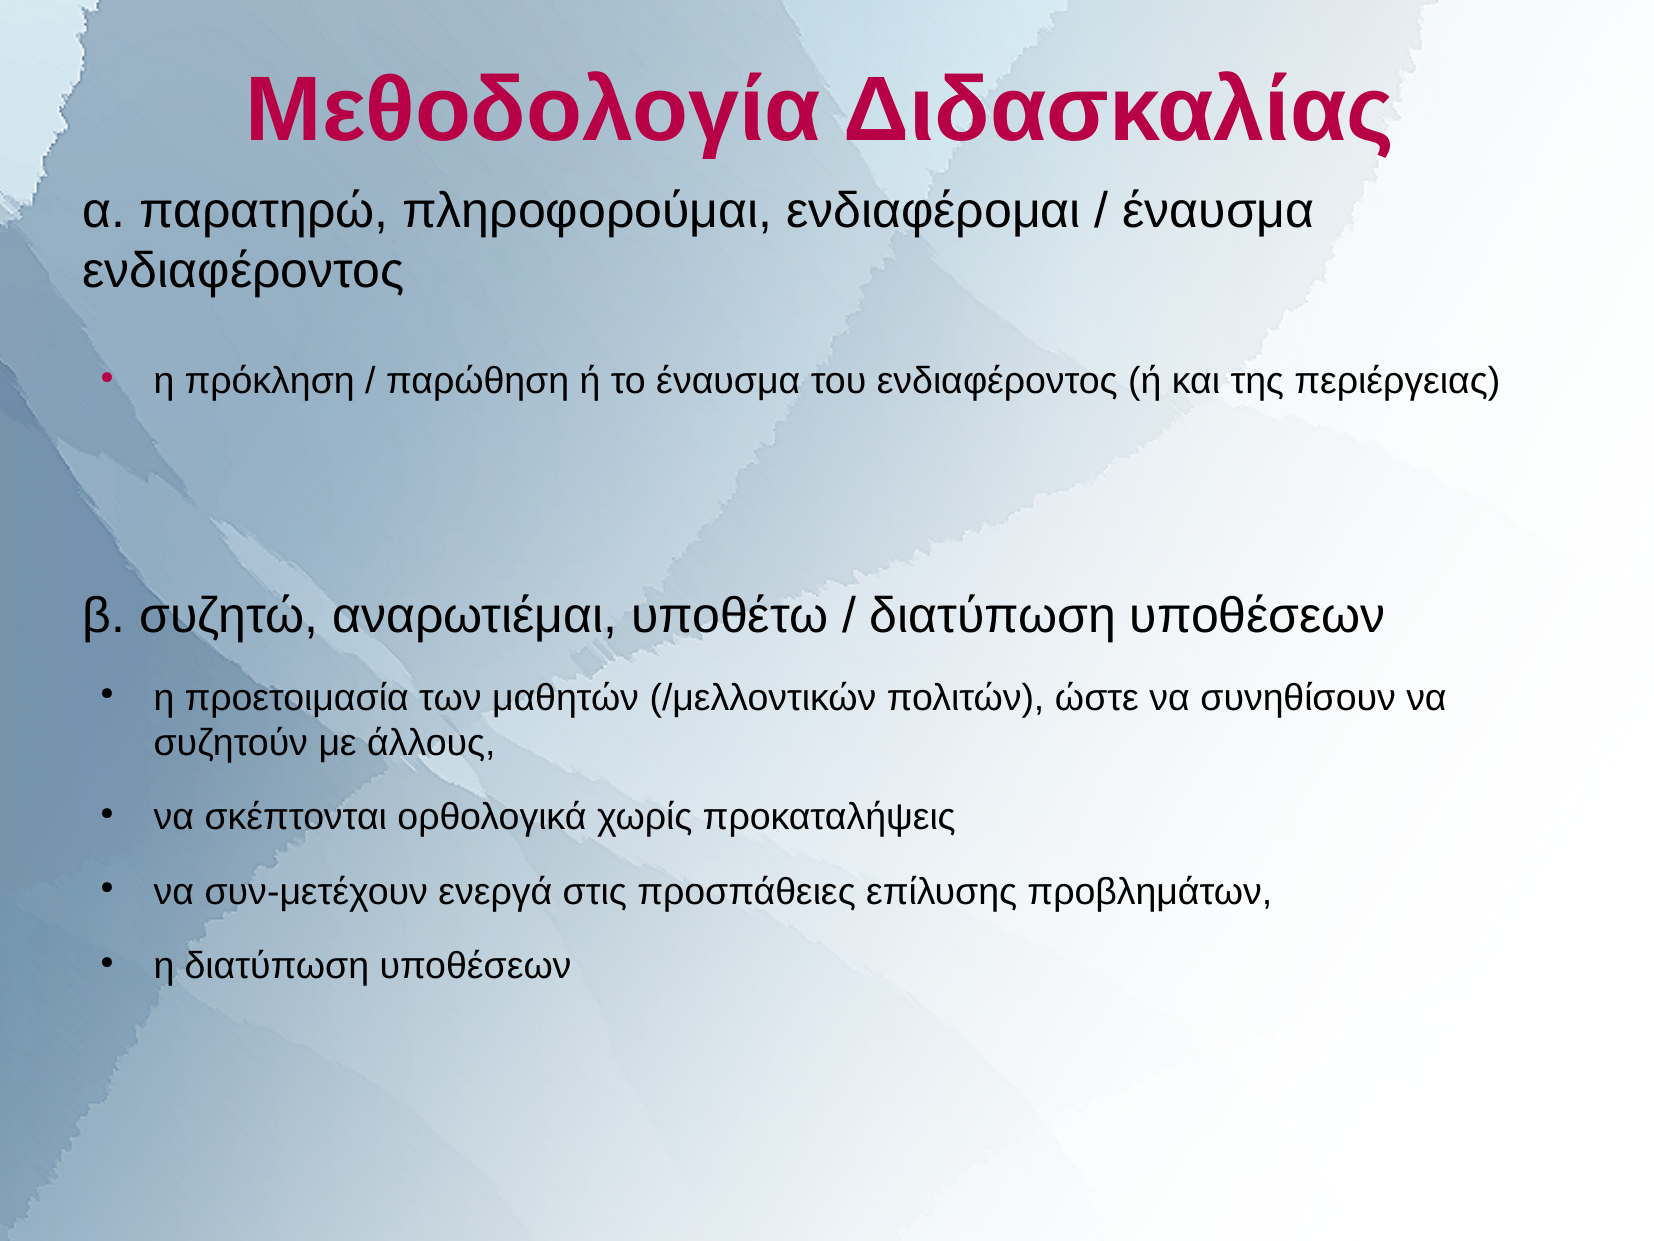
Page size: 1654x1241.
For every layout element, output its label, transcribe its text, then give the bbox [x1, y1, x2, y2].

title Μεθοδολογία Διδασκαλίας [76, 29, 1565, 178]
list α. παρατηρώ, πληροφορούμαι, ενδιαφέρομαι / έναυσμα ενδιαφέροντος η πρόκληση / παρώθηση ή το έναυσμα του ενδιαφέροντος (ή και της περιέργειας) β. συζητώ, αναρωτιέμαι, υποθέτω / διατύπωση υποθέσεων η προετοιμασία των μαθητών (/μελλοντικών πολιτών), ώστε να συνηθίσουν να συζητούν με άλλους, να σκέπτονται ορθολογικά χωρίς προκαταλήψεις να συν-μετέχουν ενεργά στις προσπάθειες επίλυσης προβλημάτων, η διατύπωση υποθέσεων [82, 177, 1571, 1174]
picture [0, 0, 1654, 1241]
